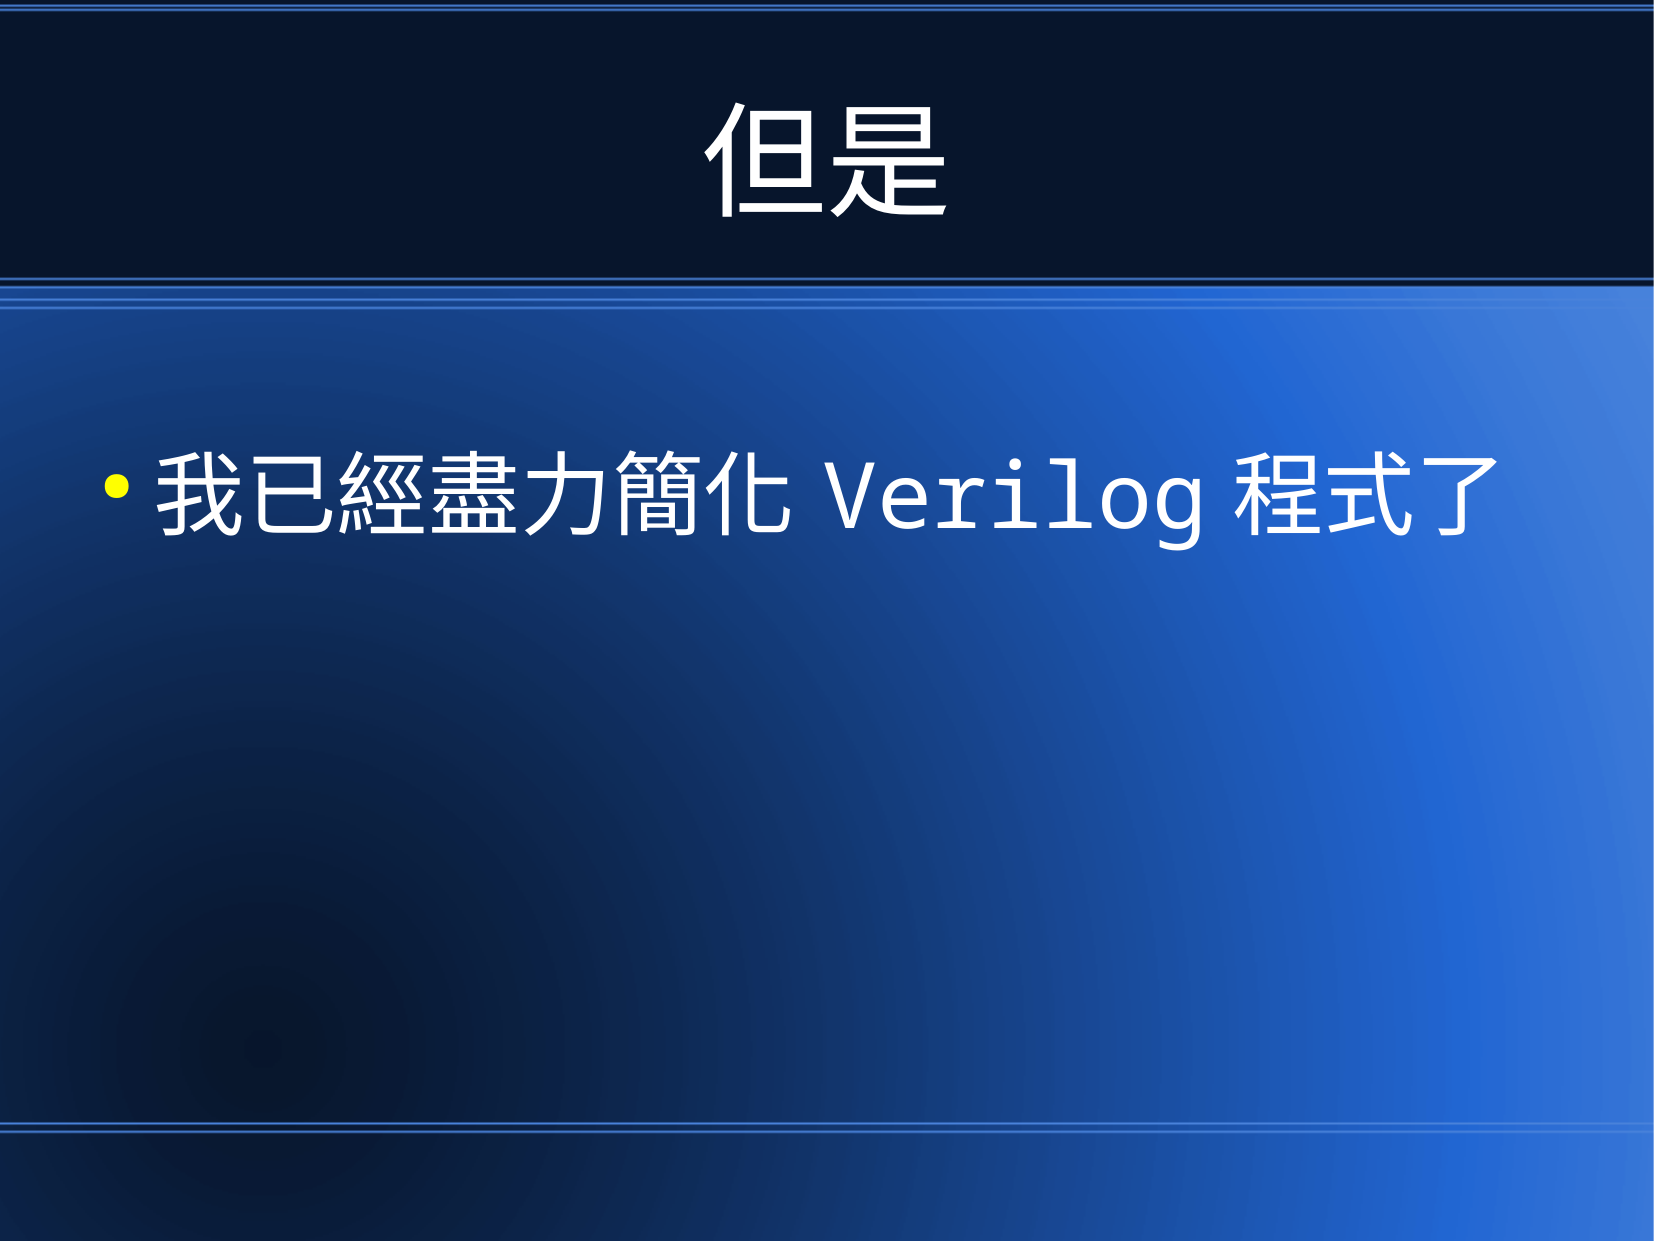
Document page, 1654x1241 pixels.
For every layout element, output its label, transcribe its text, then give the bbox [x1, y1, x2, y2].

list 我已經盡力簡化Verilog程式了 [82, 355, 1571, 1241]
title 但是 [82, 49, 1571, 257]
picture [0, 0, 1654, 1241]
